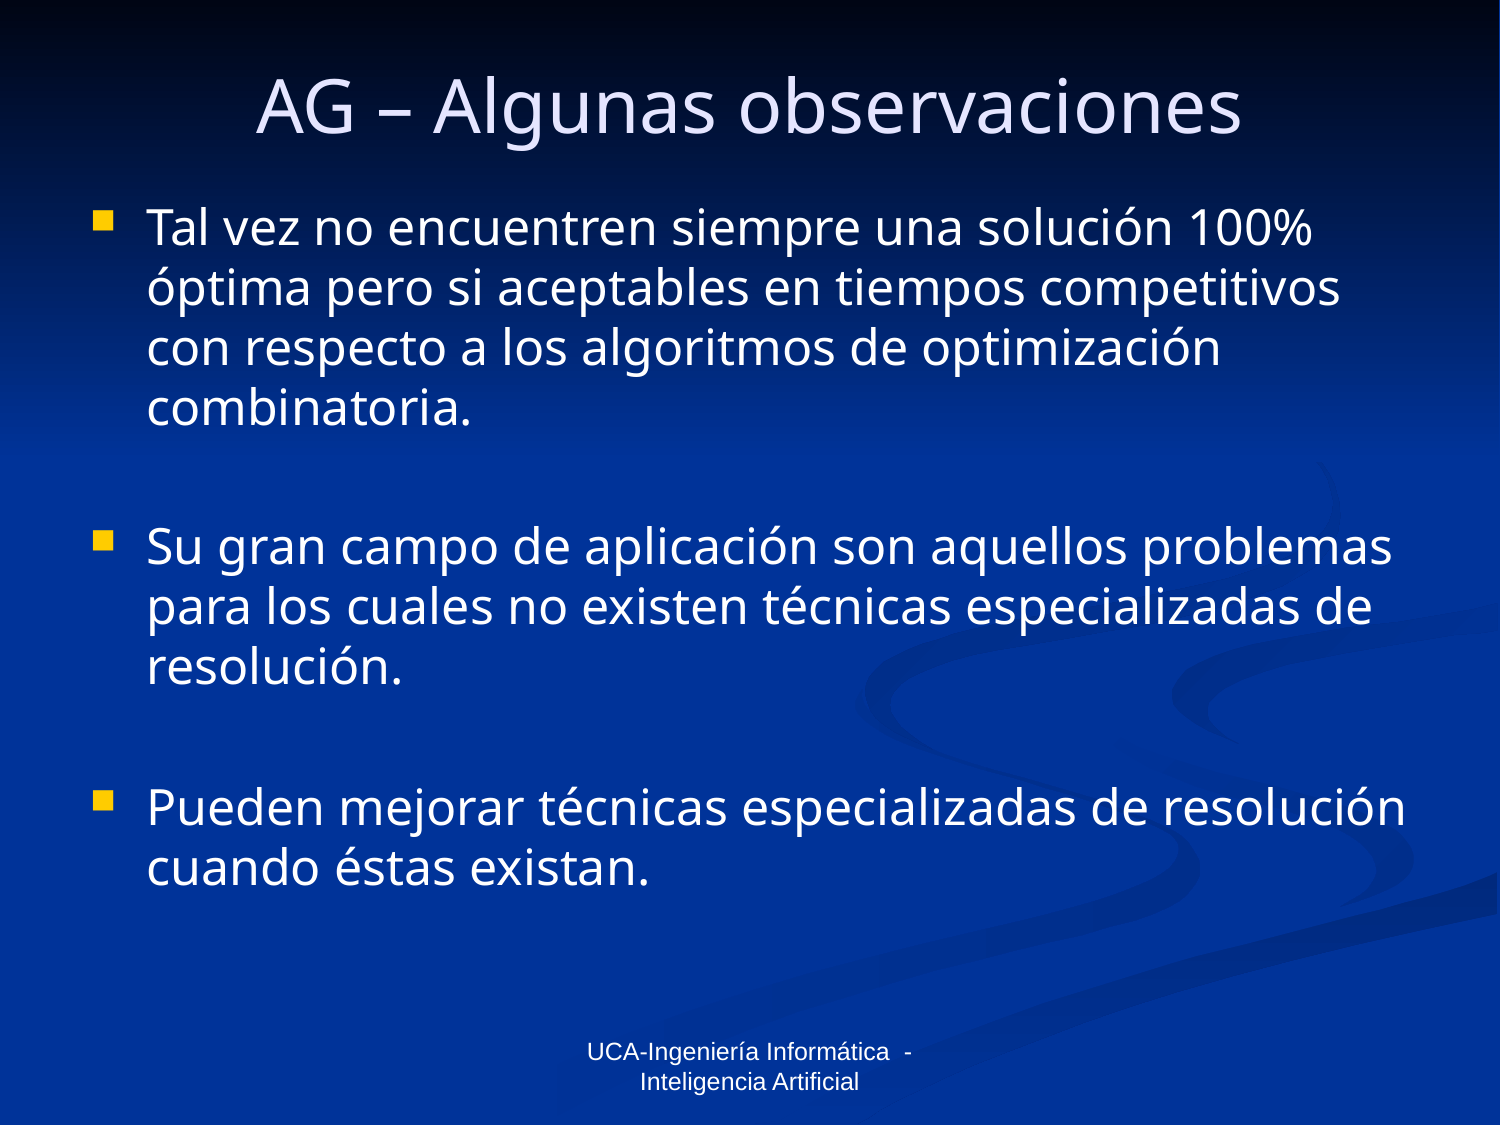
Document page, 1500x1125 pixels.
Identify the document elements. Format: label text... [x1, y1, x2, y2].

list Tal vez no encuentren siempre una solución 100% óptima pero si aceptables en tiempos competitivos con respecto a los algoritmos de optimización combinatoria. Su gran campo de aplicación son aquellos problemas para los cuales no existen técnicas especializadas de resolución. Pueden mejorar técnicas especializadas de resolución cuando éstas existan. [75, 187, 1425, 1005]
title AG – Algunas observaciones [75, 45, 1425, 163]
footer UCA-Ingeniería Informática - Inteligencia Artificial [512, 1025, 988, 1104]
